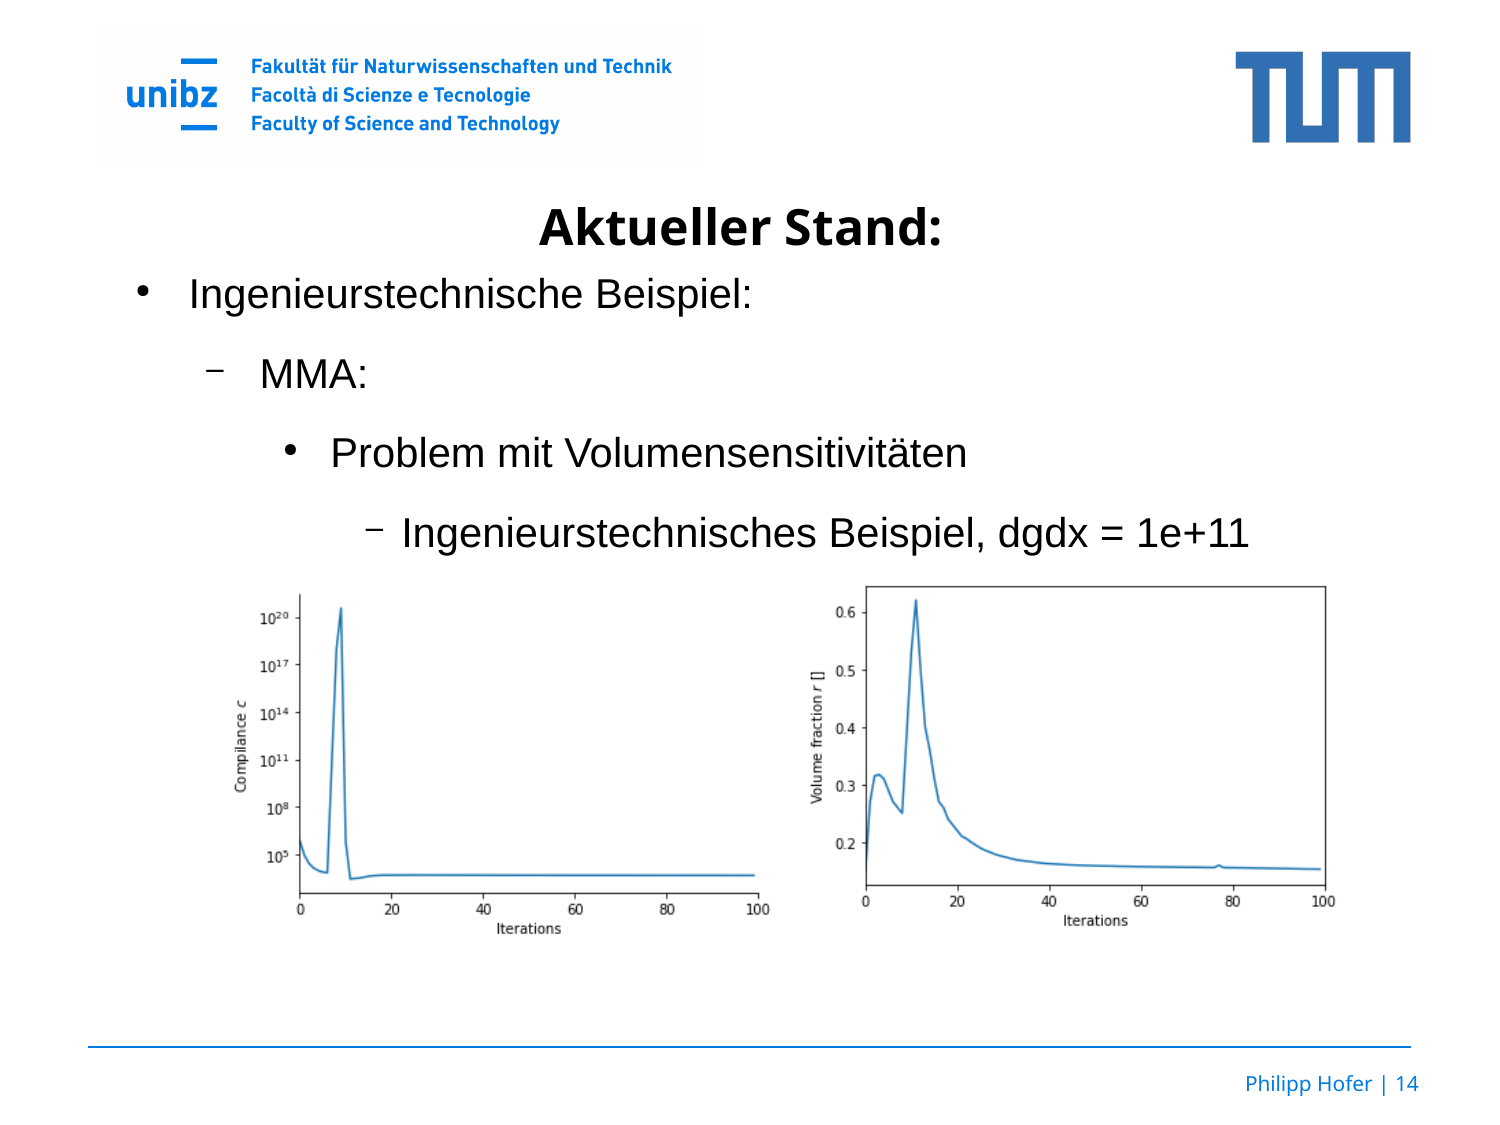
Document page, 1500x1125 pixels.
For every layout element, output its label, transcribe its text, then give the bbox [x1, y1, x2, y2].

picture [97, 28, 703, 164]
text_box Ingenieurstechnische Beispiel: MMA: Problem mit Volumensensitivitäten Ingenieurstechnisches Beispiel, dgdx = 1e+11 [103, 259, 1335, 996]
picture [1145, 0, 1500, 233]
picture [800, 578, 1347, 937]
text_box Aktueller Stand: [103, 137, 1397, 300]
picture [224, 586, 780, 945]
